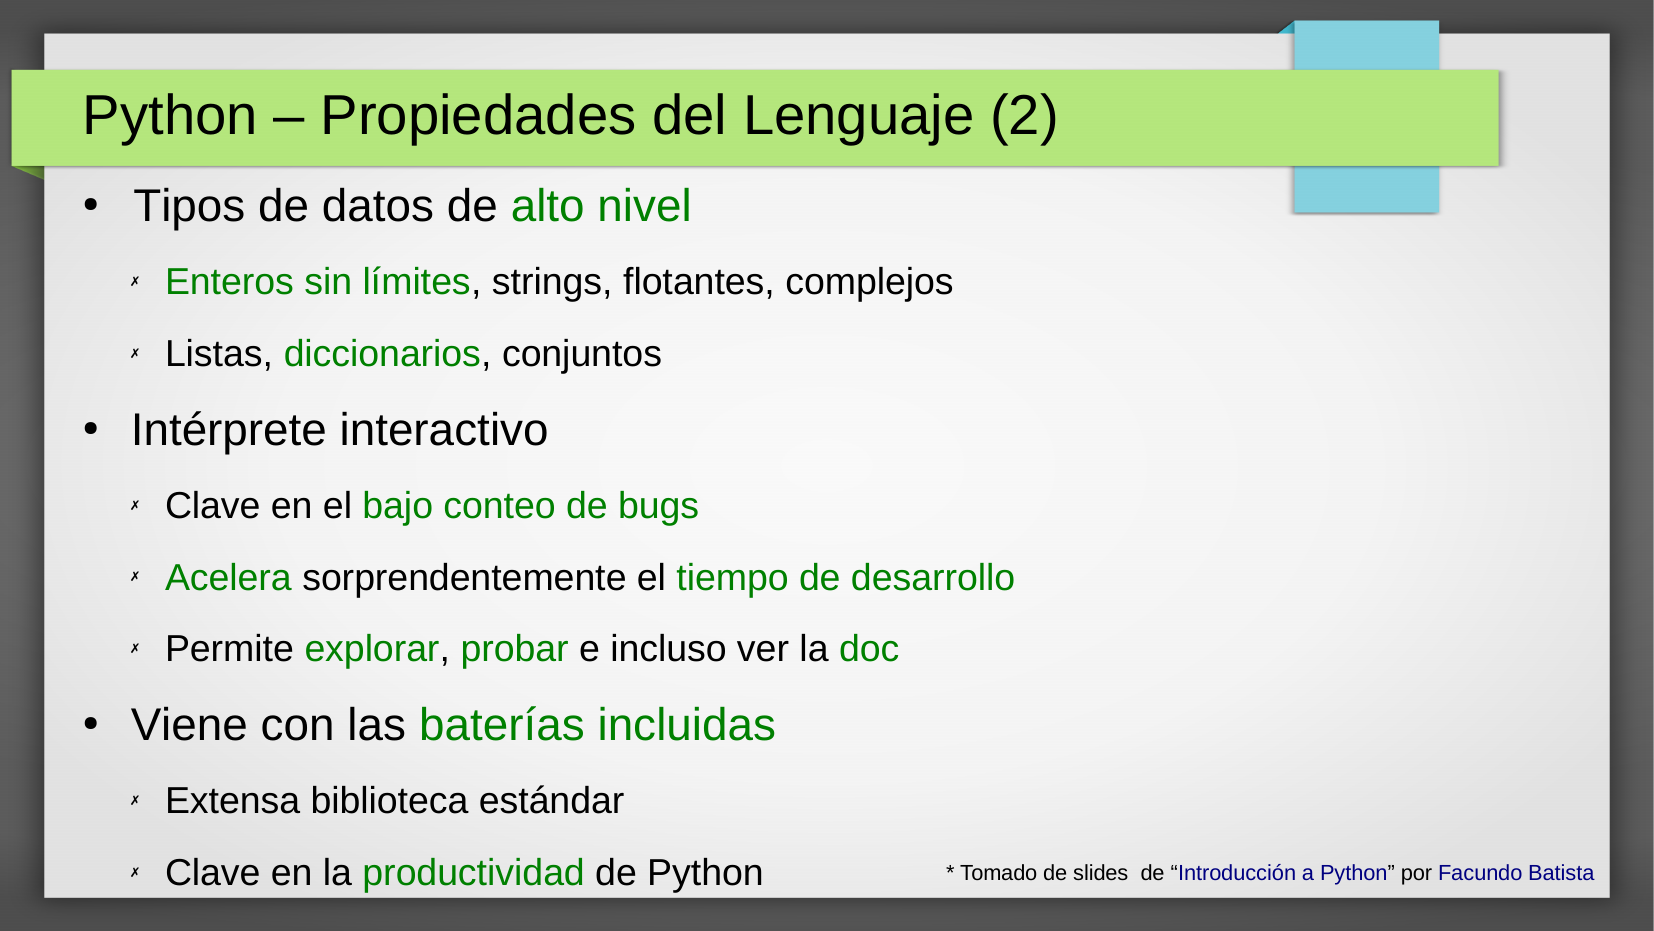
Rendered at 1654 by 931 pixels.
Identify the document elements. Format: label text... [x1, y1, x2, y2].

text_box * Tomado de slides de “Introducción a Python” por Facundo Batista [899, 853, 1610, 894]
title Python – Propiedades del Lenguaje (2) [82, 70, 1264, 160]
picture [0, 0, 1654, 931]
subtitle Tipos de datos de alto nivel Enteros sin límites, strings, flotantes, complejos Listas, diccionarios, conjuntos Intérprete interactivo Clave en el bajo conteo de bugs Acelera sorprendentemente el tiempo de desarrollo Permite explorar, probar e incluso ver la doc Viene con las baterías incluidas Extensa biblioteca estándar Clave en la productividad de Python [47, 165, 1495, 908]
